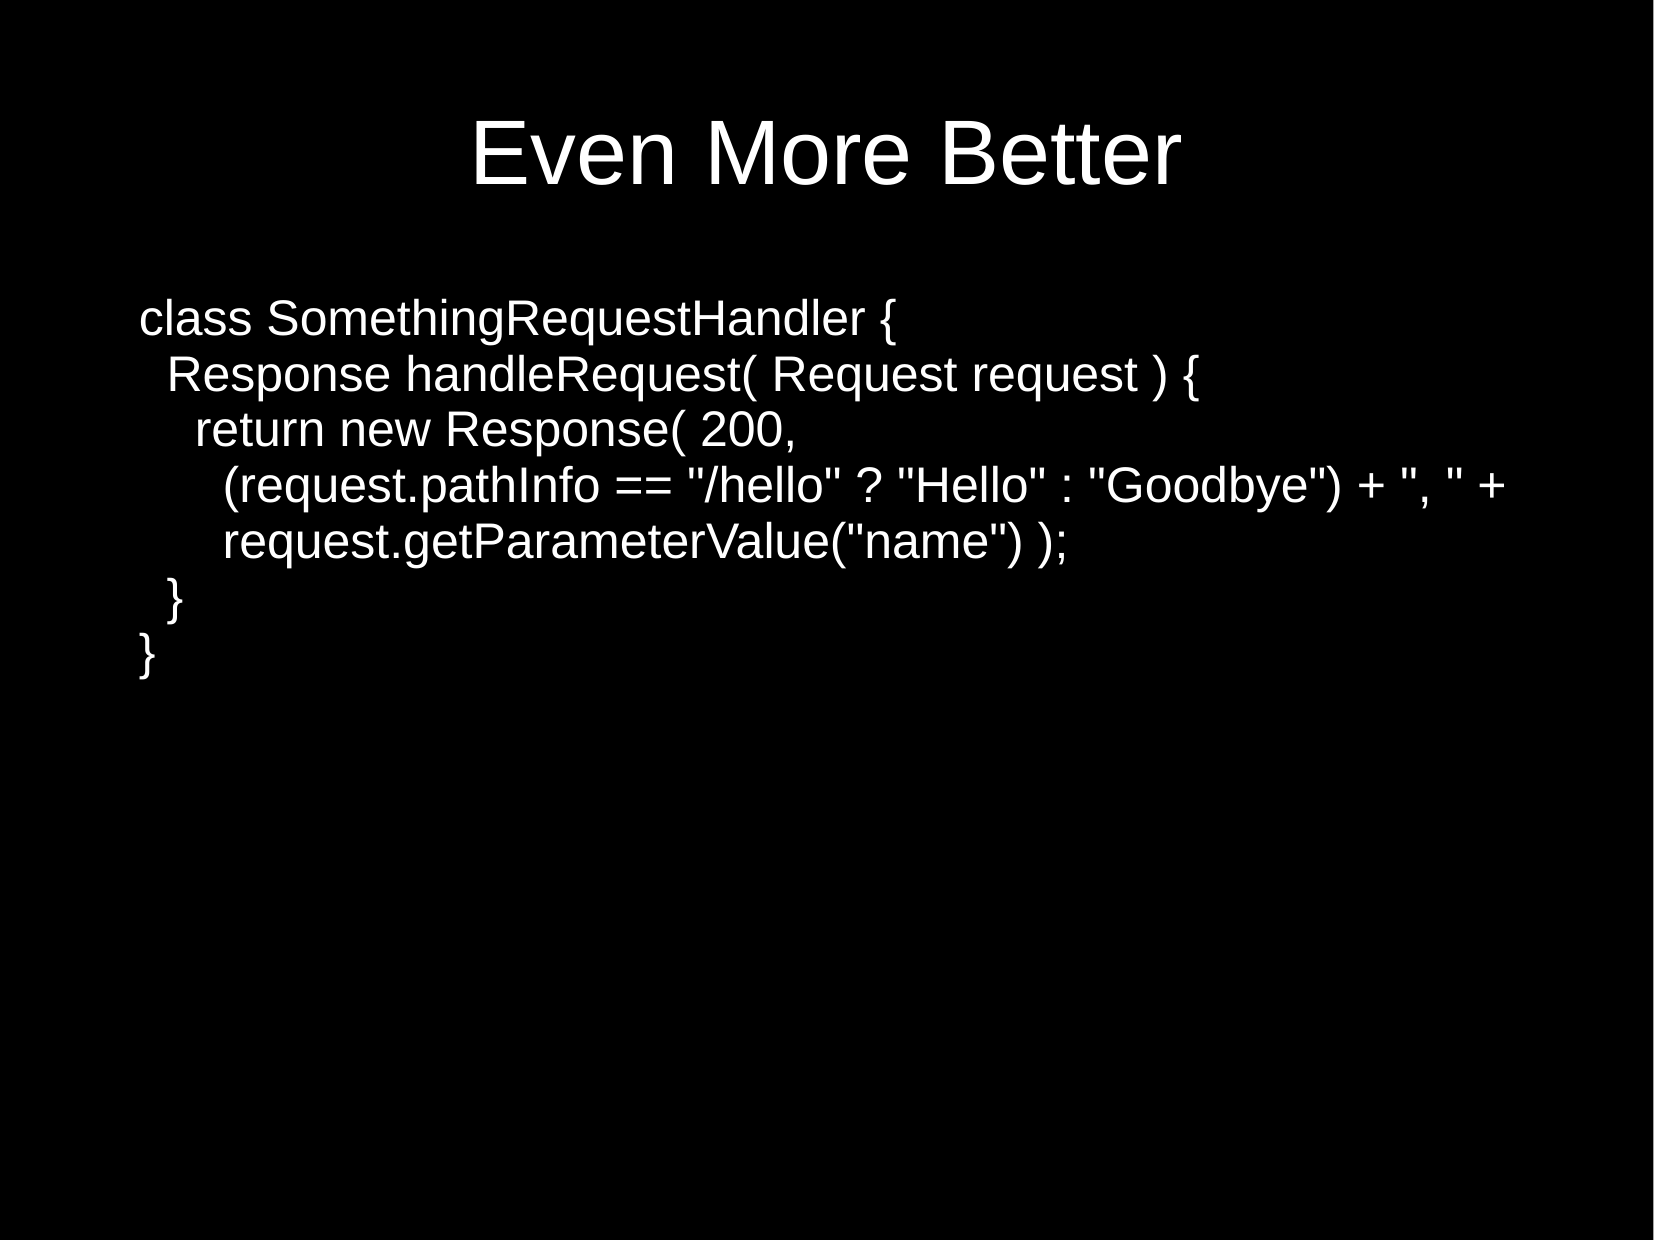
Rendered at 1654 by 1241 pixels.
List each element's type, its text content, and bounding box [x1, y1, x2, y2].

list class SomethingRequestHandler { Response handleRequest( Request request ) { return new Response( 200, (request.pathInfo == "/hello" ? "Hello" : "Goodbye") + ", " + request.getParameterValue("name") ); } } [82, 290, 1538, 1010]
title Even More Better [82, 49, 1571, 257]
